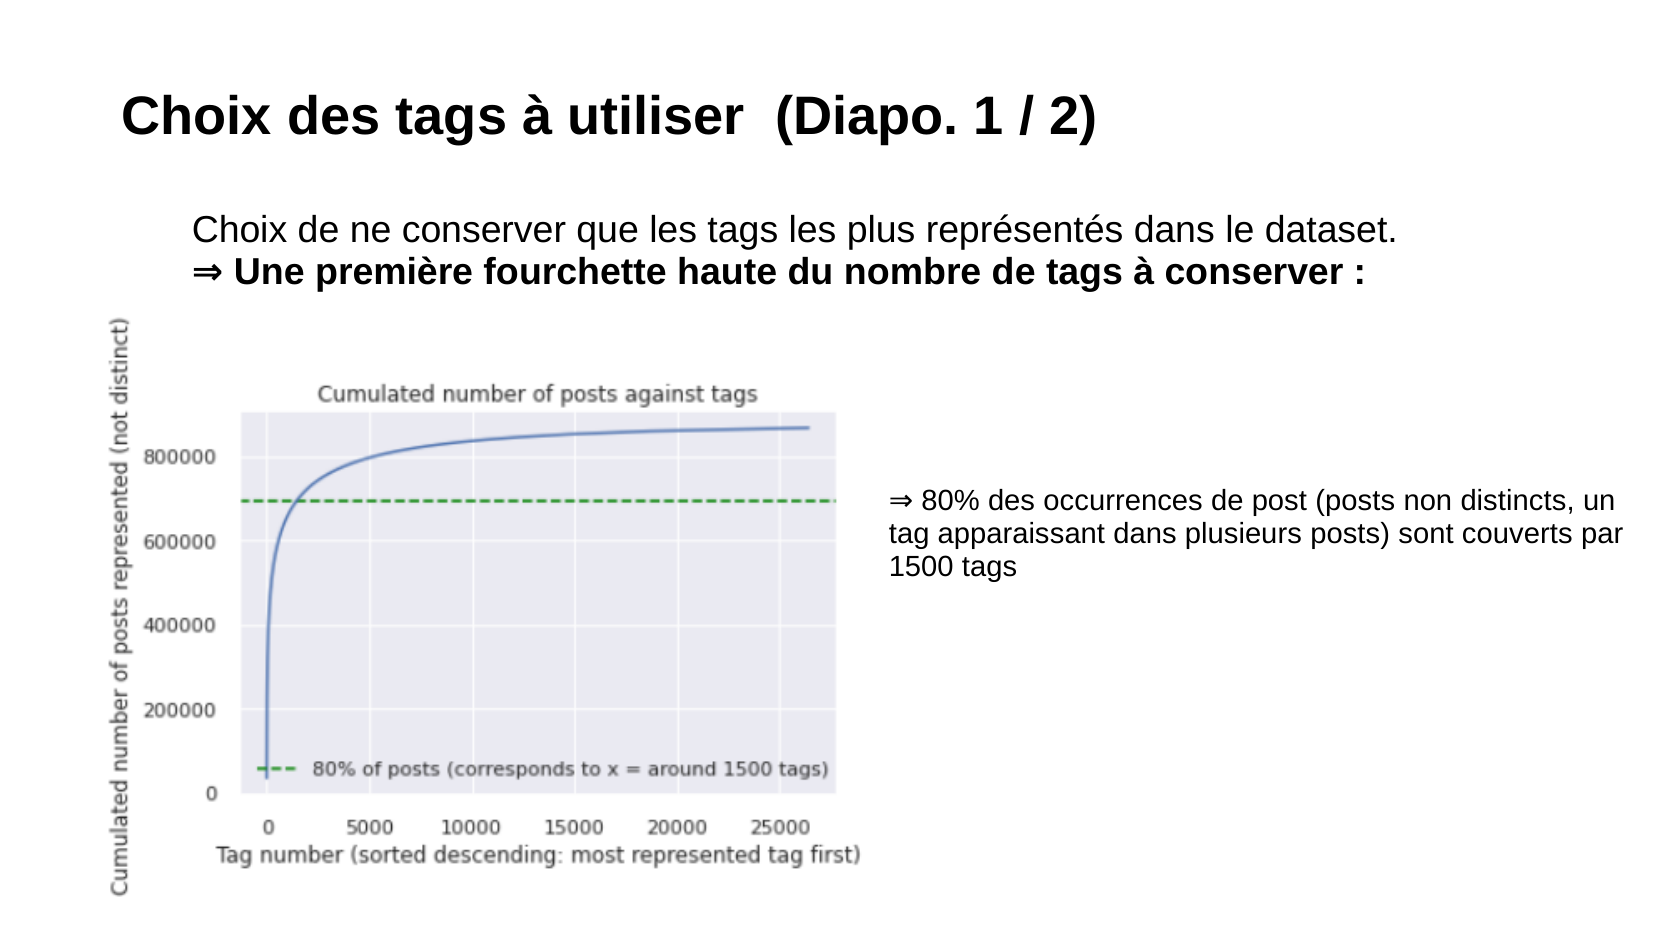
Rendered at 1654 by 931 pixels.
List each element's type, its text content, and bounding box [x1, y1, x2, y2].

text_box Choix de ne conserver que les tags les plus représentés dans le dataset. ⇒ Une première fourchette haute du nombre de tags à conserver : [177, 200, 1441, 300]
picture [94, 301, 875, 907]
text_box Choix des tags à utiliser (Diapo. 1 / 2) [106, 78, 1114, 154]
text_box ⇒ 80% des occurrences de post (posts non distincts, un tag apparaissant dans plusieurs posts) sont couverts par 1500 tags [874, 476, 1642, 591]
